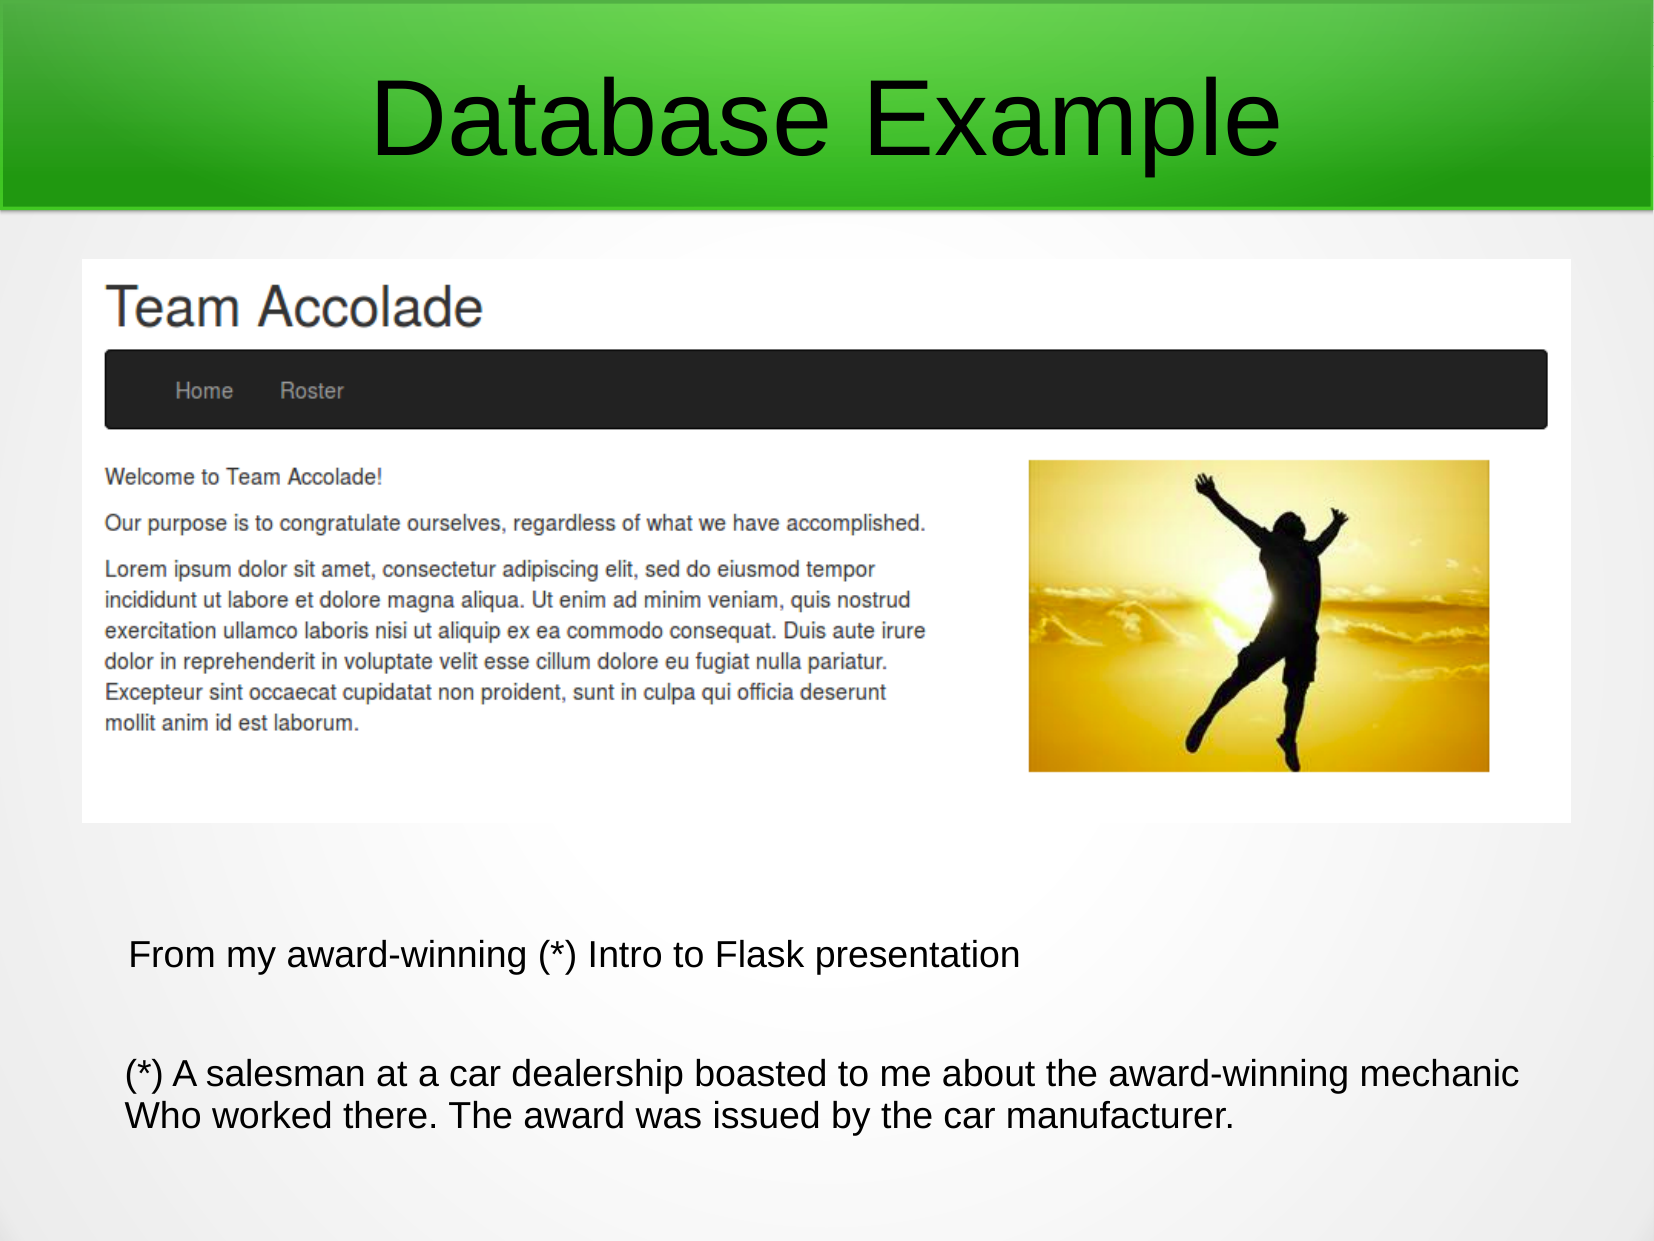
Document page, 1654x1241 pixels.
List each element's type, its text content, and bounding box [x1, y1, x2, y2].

title Database Example [82, 47, 1571, 189]
text_box From my award-winning (*) Intro to Flask presentation [113, 926, 1036, 984]
text_box (*) A salesman at a car dealership boasted to me about the award-winning mechanic Who worked there. The award was issued by the car manufacturer. [109, 1045, 1535, 1145]
picture [82, 259, 1571, 823]
